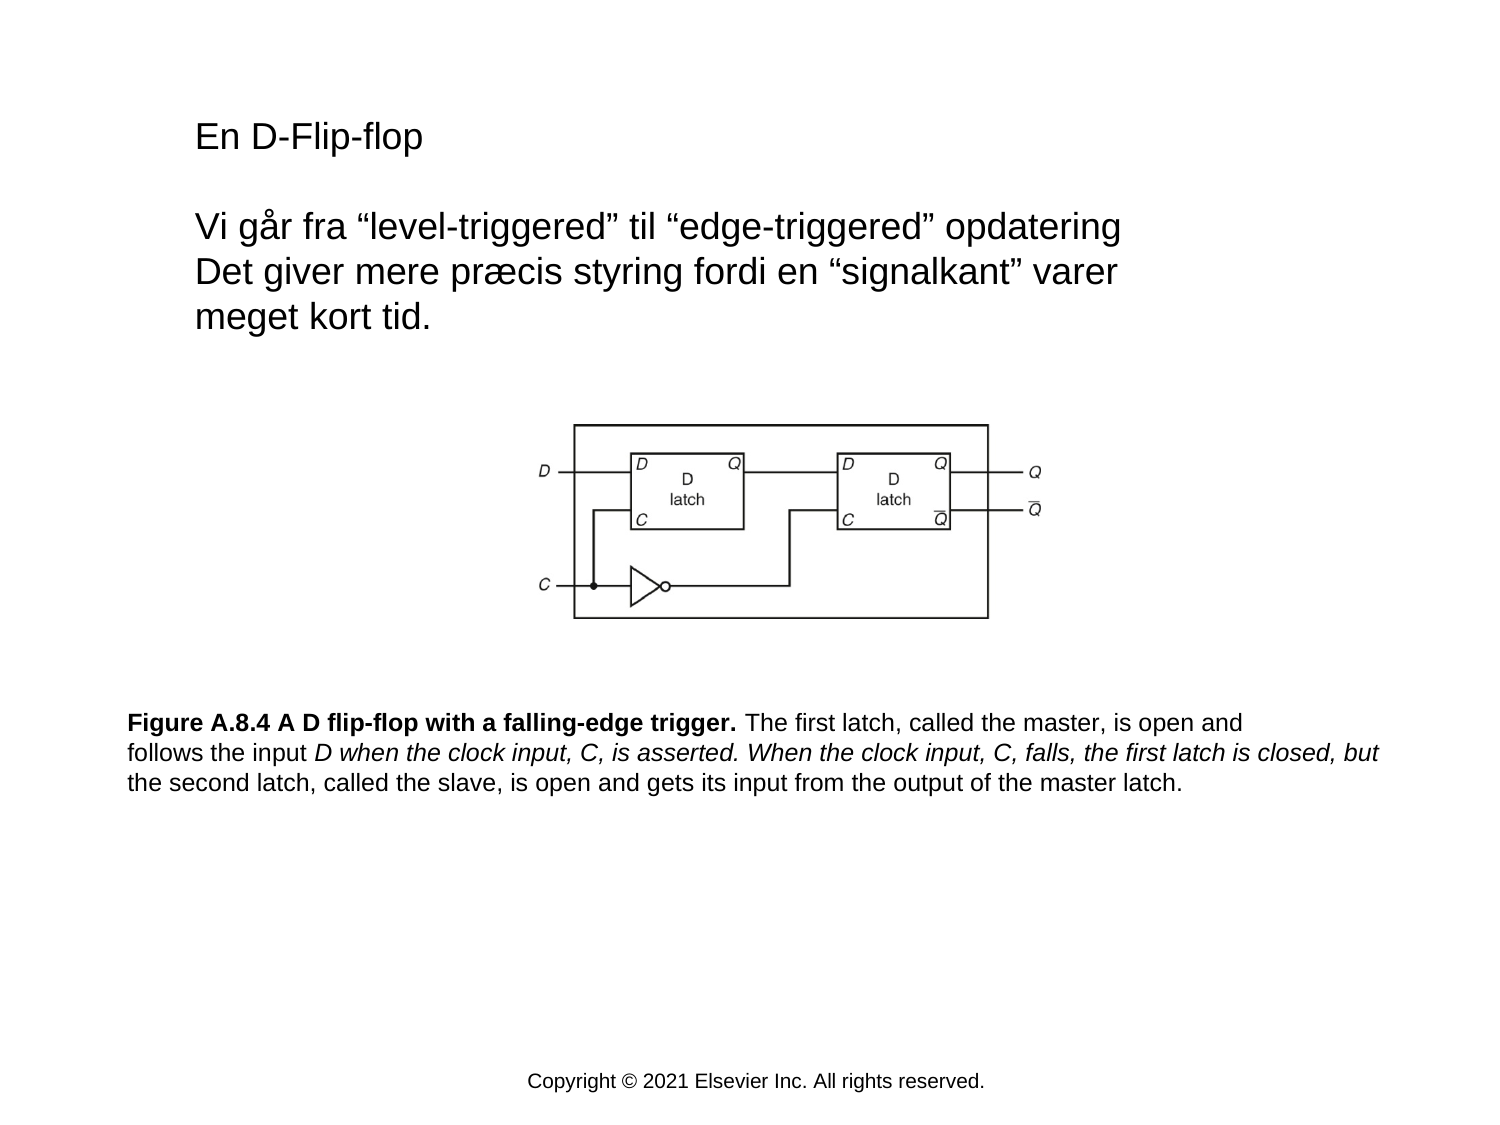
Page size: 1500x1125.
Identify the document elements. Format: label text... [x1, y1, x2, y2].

text_box Figure A.8.4 A D flip-flop with a falling-edge trigger. The first latch, called the master, is open and follows the input D when the clock input, C, is asserted. When the clock input, C, falls, the first latch is closed, but the second latch, called the slave, is open and gets its input from the output of the master latch. [112, 699, 1500, 805]
picture [537, 424, 1041, 619]
text_box Copyright © 2021 Elsevier Inc. All rights reserved. [512, 1059, 1001, 1101]
text_box En D-Flip-flop Vi går fra “level-triggered” til “edge-triggered” opdatering Det giver mere præcis styring fordi en “signalkant” varer meget kort tid. [180, 104, 1137, 345]
